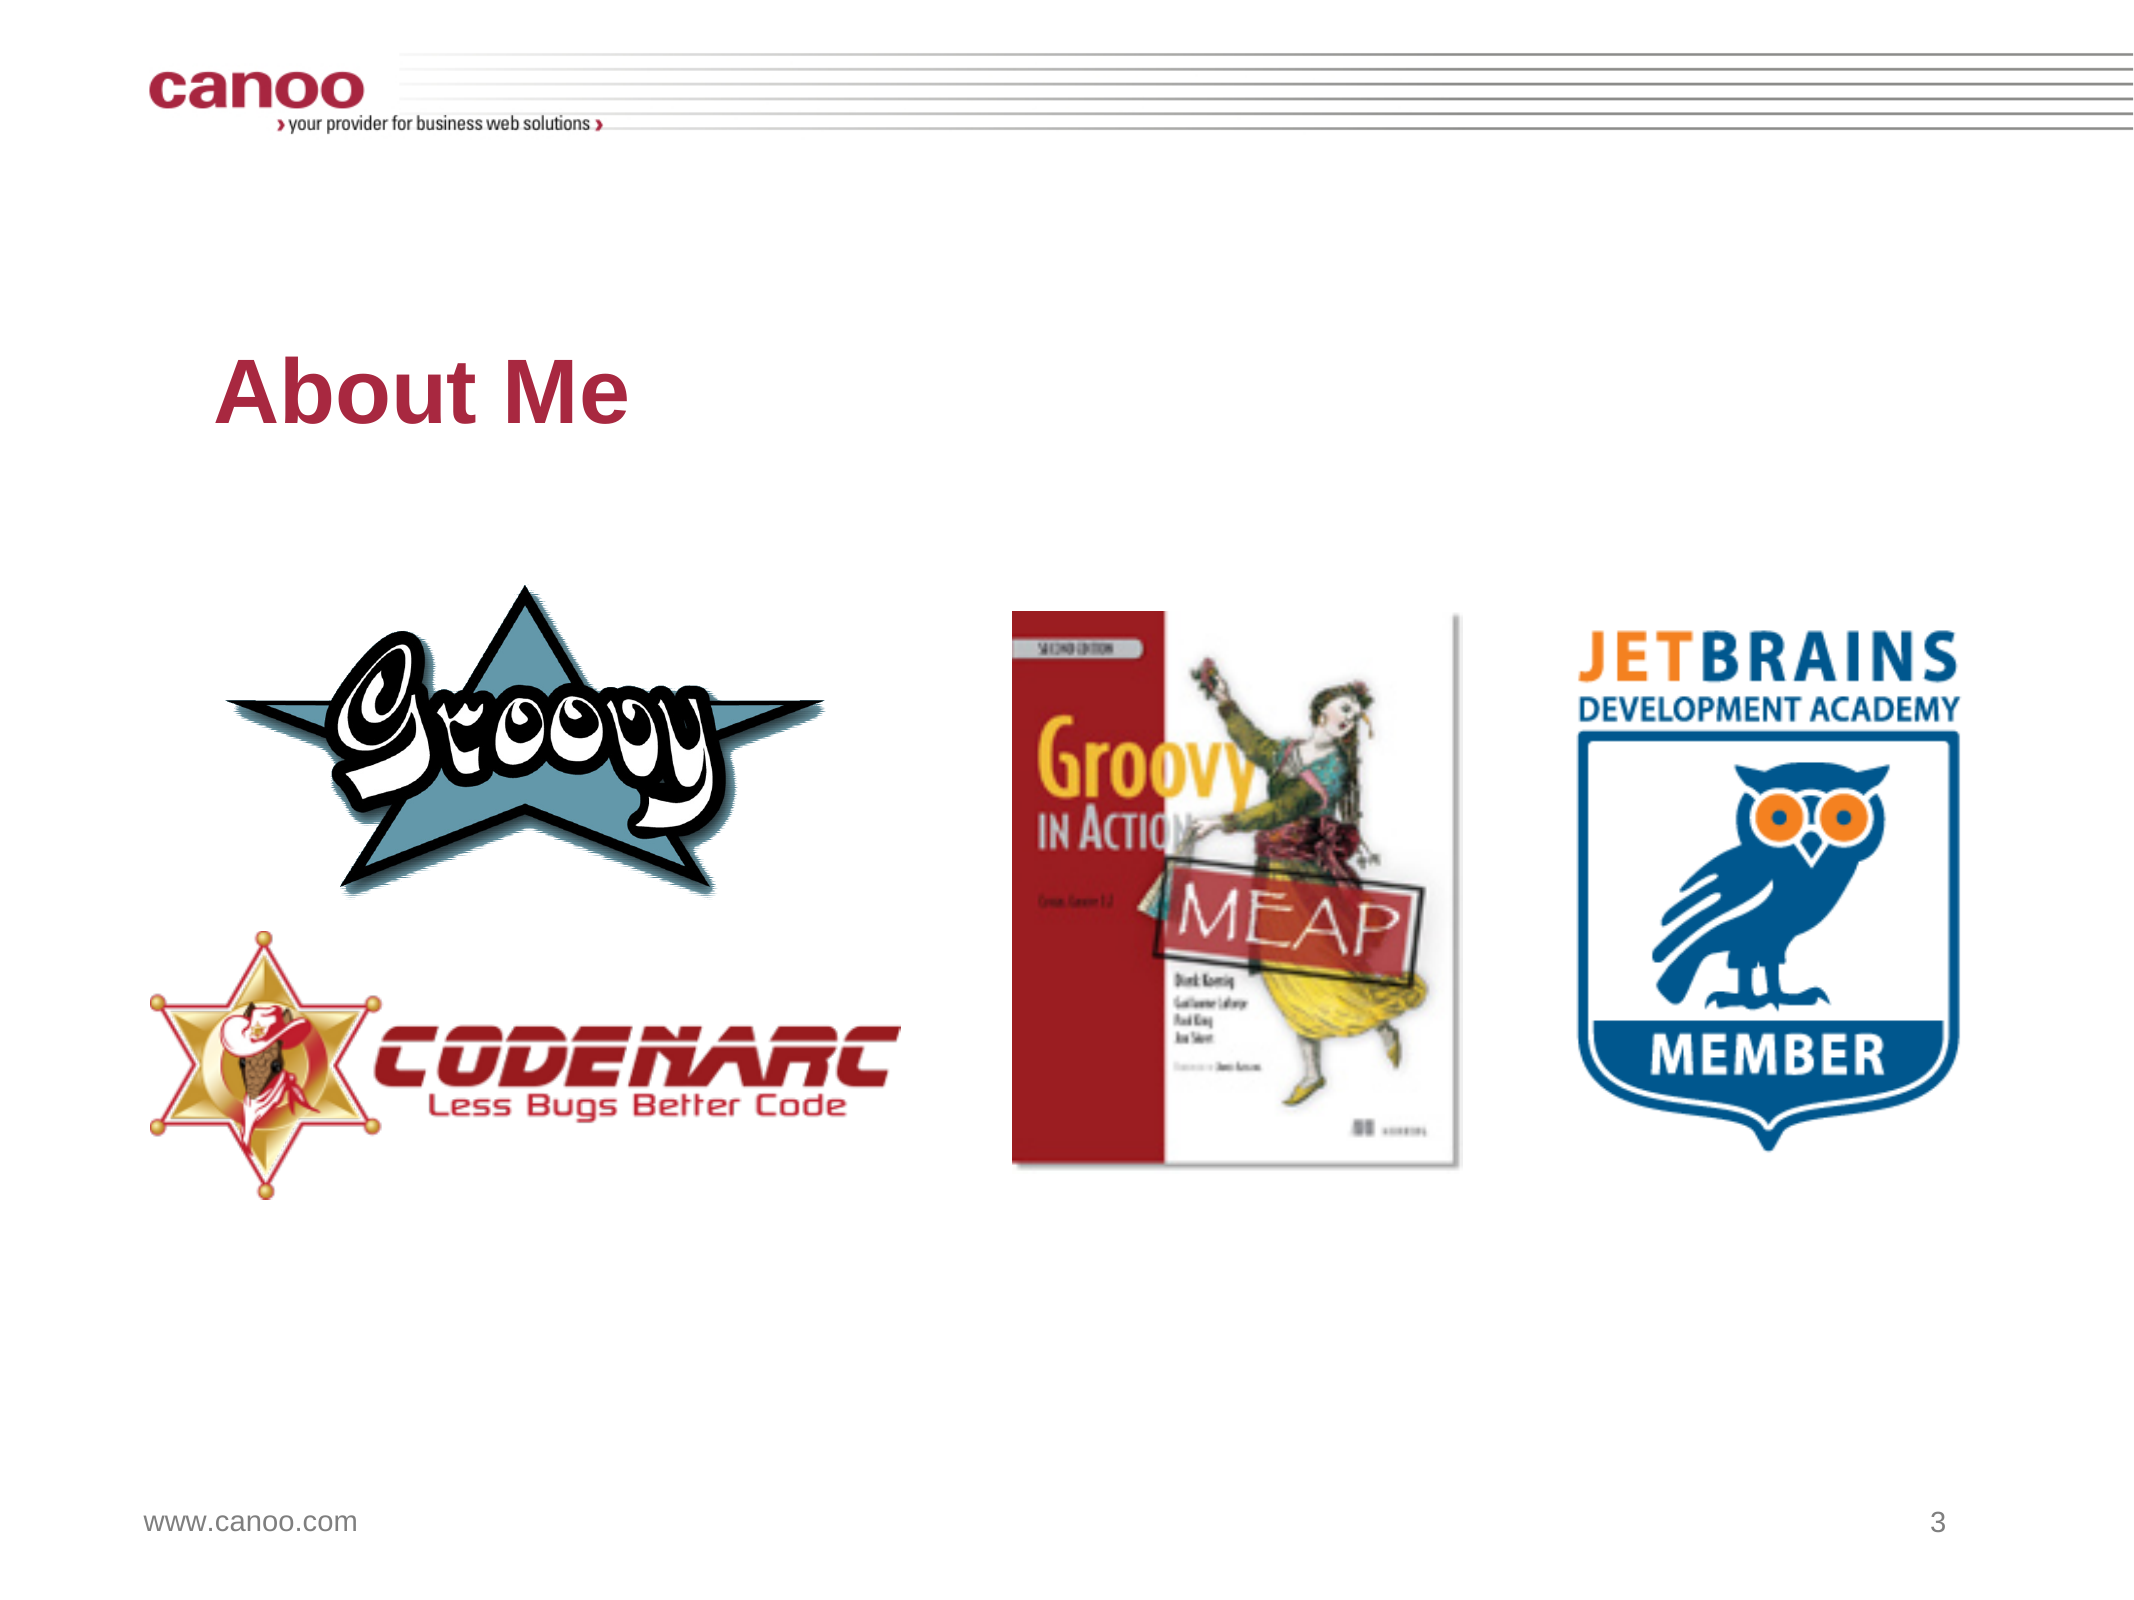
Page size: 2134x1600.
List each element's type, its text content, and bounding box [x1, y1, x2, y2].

picture [150, 931, 901, 1201]
picture [1575, 629, 1964, 1156]
picture [0, 21, 2134, 188]
picture [225, 584, 826, 901]
text_box <number> [1912, 1495, 1965, 1546]
picture [1012, 611, 1463, 1174]
title About Me [204, 220, 2020, 451]
